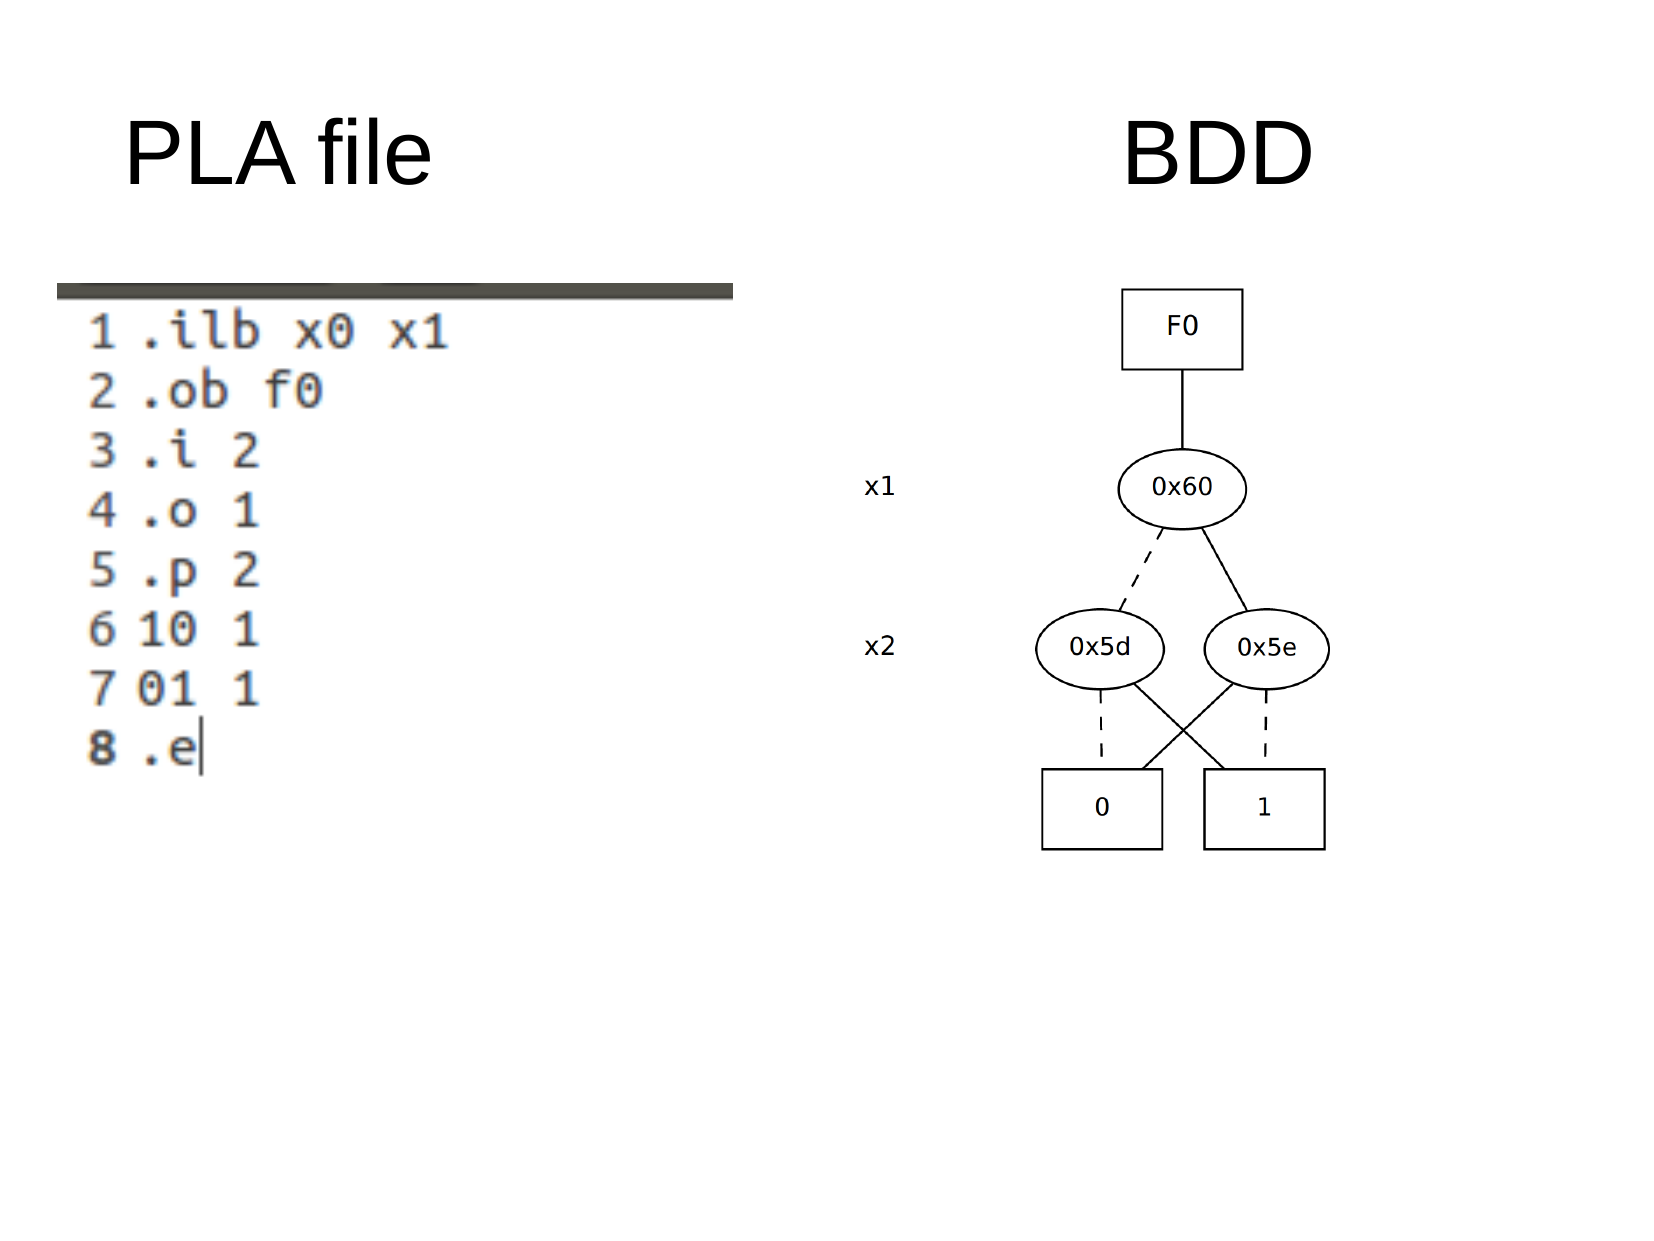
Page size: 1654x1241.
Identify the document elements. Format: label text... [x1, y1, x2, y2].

picture [57, 283, 733, 945]
picture [788, 283, 1536, 854]
title PLA file BDD [0, 49, 1465, 257]
